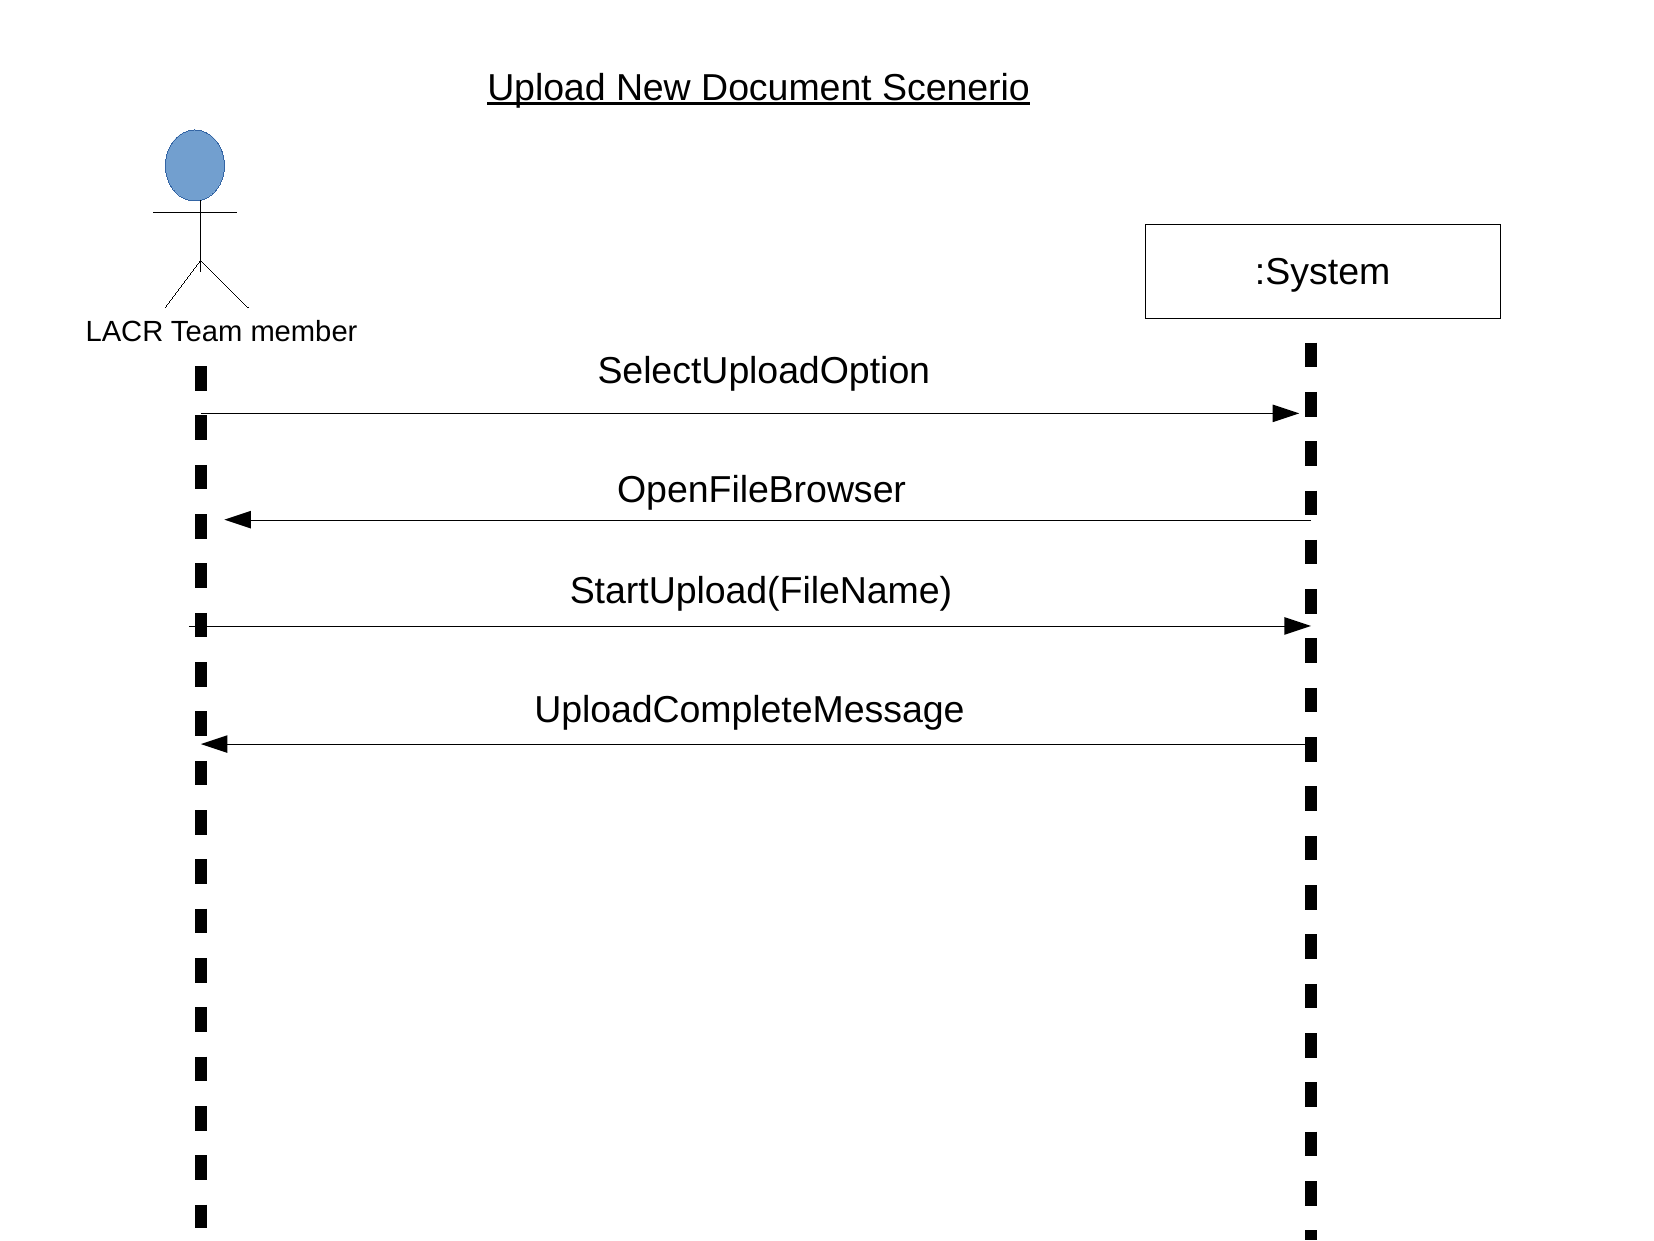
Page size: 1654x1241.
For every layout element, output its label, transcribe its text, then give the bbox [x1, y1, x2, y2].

text_box [165, 129, 225, 201]
text_box :System [1145, 224, 1501, 319]
text_box StartUpload(FileName) [555, 562, 981, 662]
text_box SelectUploadOption [582, 342, 945, 400]
text_box OpenFileBrowser [602, 460, 922, 518]
text_box Upload New Document Scenerio [472, 59, 1075, 130]
text_box UploadCompleteMessage [519, 680, 1004, 780]
text_box LACR Team member [70, 307, 378, 367]
